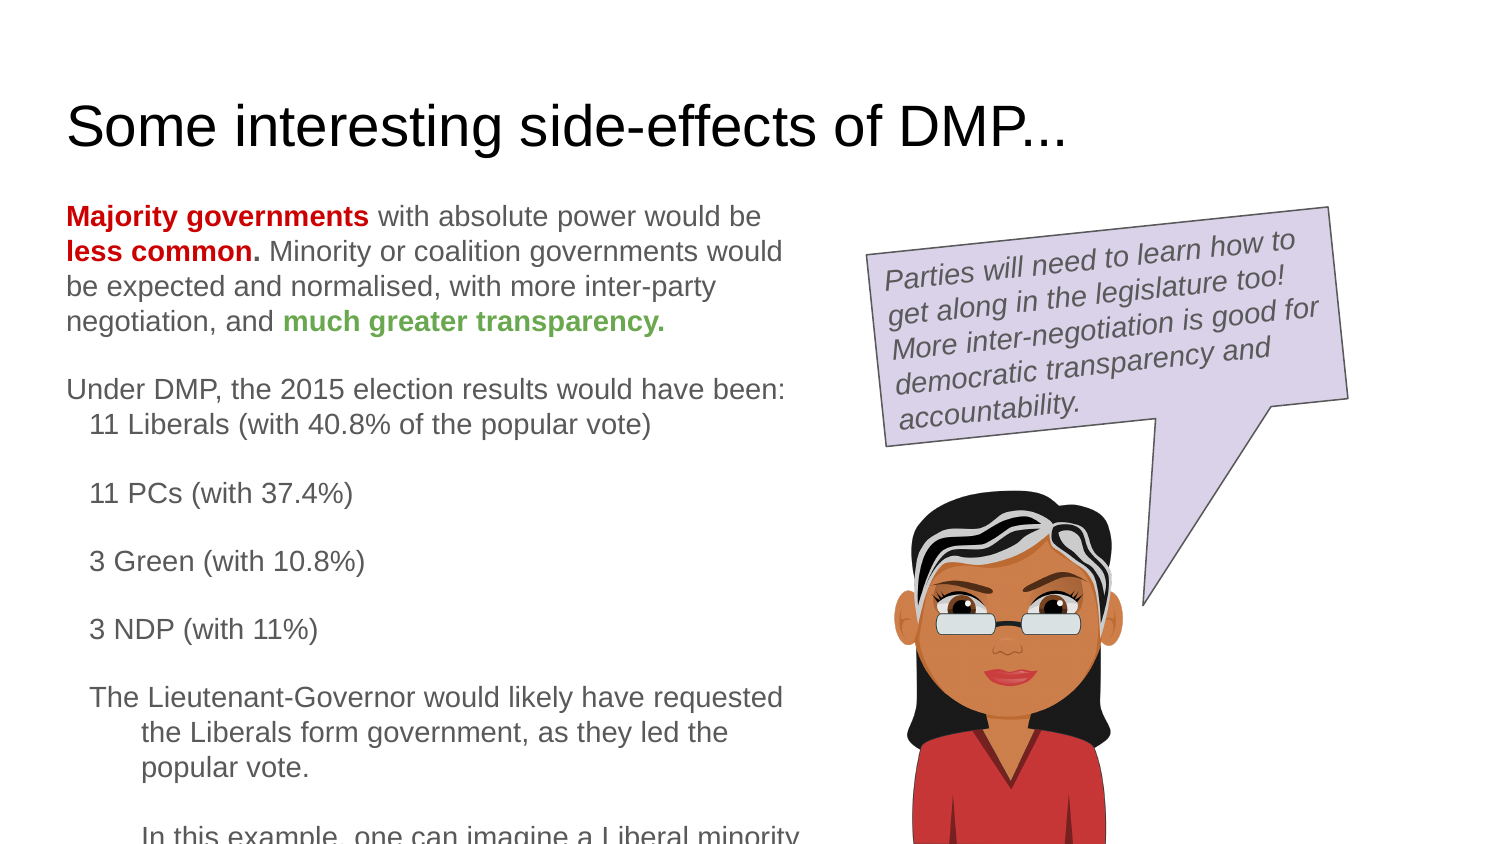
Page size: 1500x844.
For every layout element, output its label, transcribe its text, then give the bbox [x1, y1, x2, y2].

picture [827, 481, 1190, 844]
title Some interesting side-effects of DMP... [51, 72, 1449, 169]
text_box Parties will need to learn how to get along in the legislature too! More inter-negotiation is good for democratic transparency and accountability. [866, 206, 1348, 533]
list Majority governments with absolute power would be less common. Minority or coalition governments would be expected and normalised, with more inter-party negotiation, and much greater transparency. Under DMP, the 2015 election results would have been: 11 Liberals (with 40.8% of the popular vote) 11 PCs (with 37.4%) 3 Green (with 10.8%) 3 NDP (with 11%) The Lieutenant-Governor would likely have requested the Liberals form government, as they led the popular vote. In this example, one can imagine a Liberal minority government negotiating with the other parties for support on a bill-by-bill basis. [51, 182, 828, 794]
